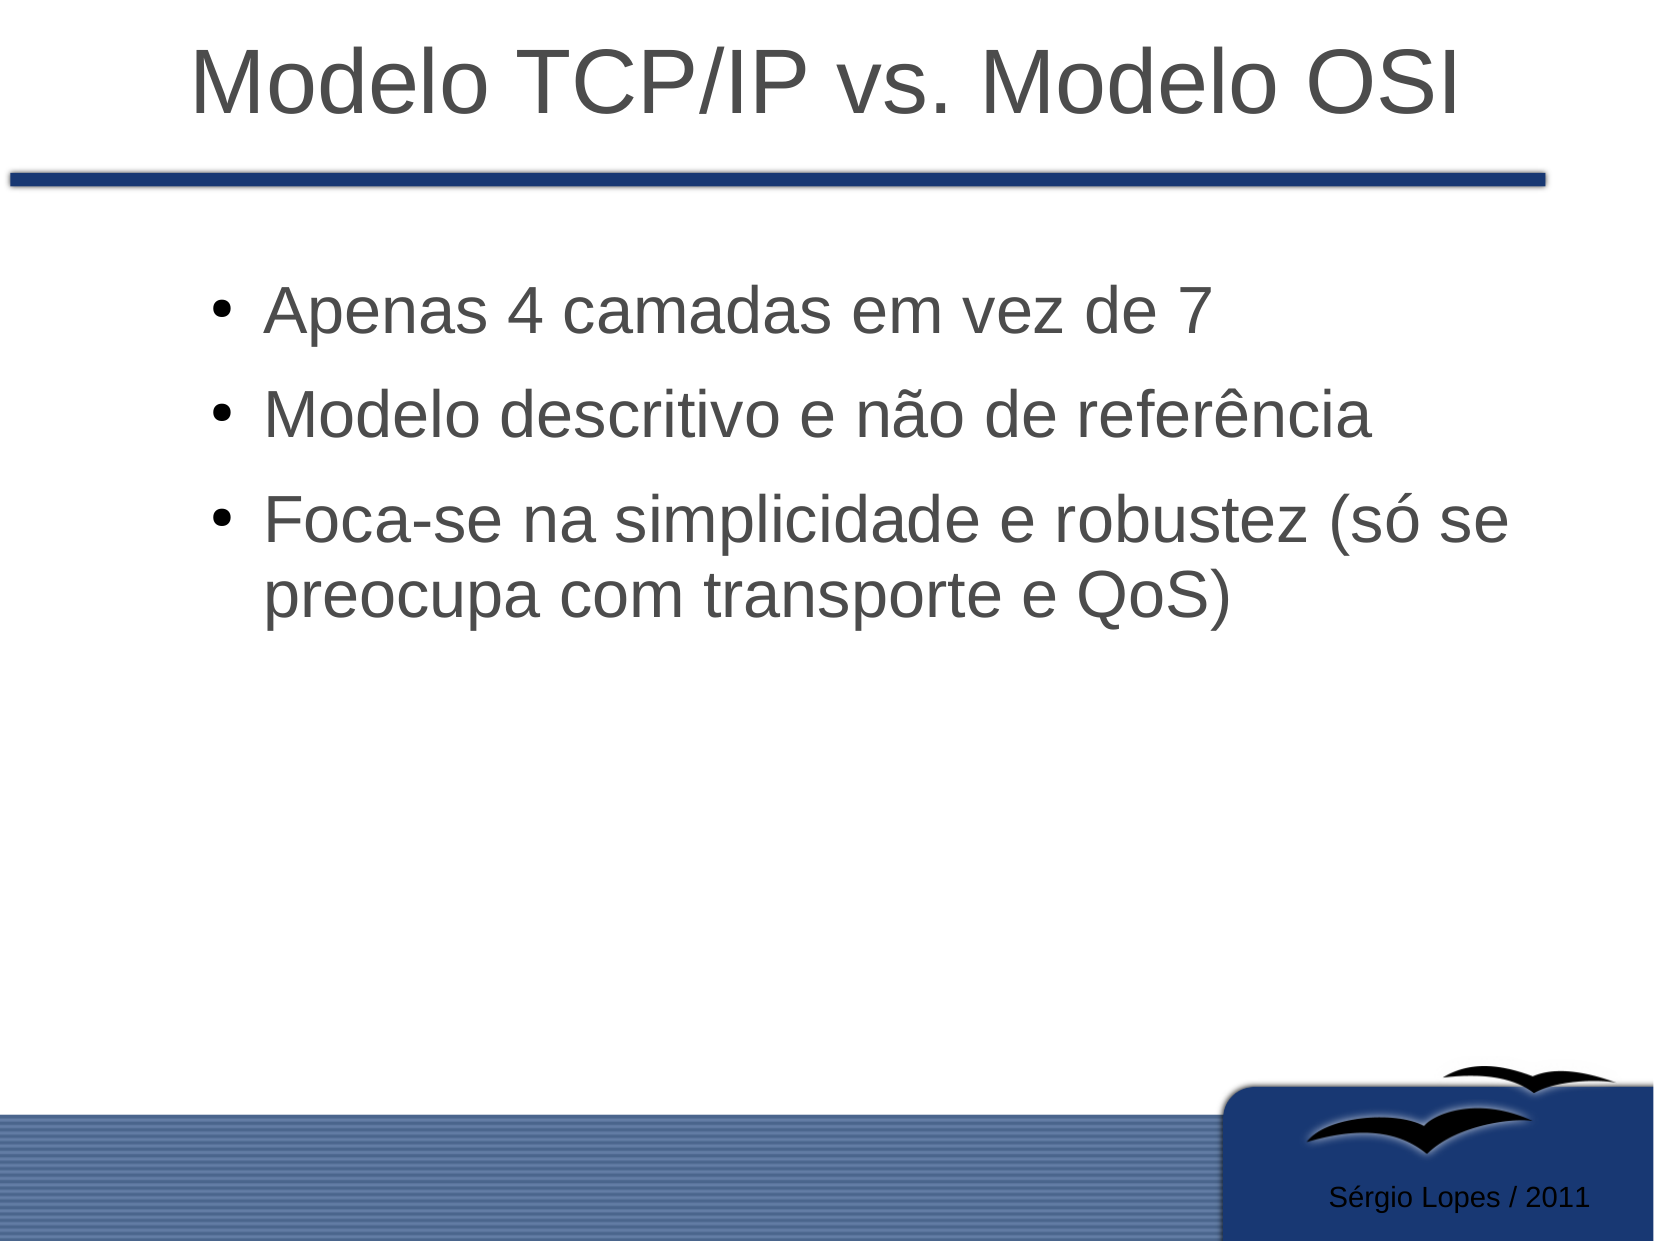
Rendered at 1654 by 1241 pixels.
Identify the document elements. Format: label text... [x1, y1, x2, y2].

list Apenas 4 camadas em vez de 7 Modelo descritivo e não de referência Foca-se na simplicidade e robustez (só se preocupa com transporte e QoS) [121, 273, 1534, 1056]
text_box Sérgio Lopes / 2011 [1328, 1181, 1588, 1214]
title Modelo TCP/IP vs. Modelo OSI [121, 0, 1534, 164]
picture [0, 0, 1654, 1241]
